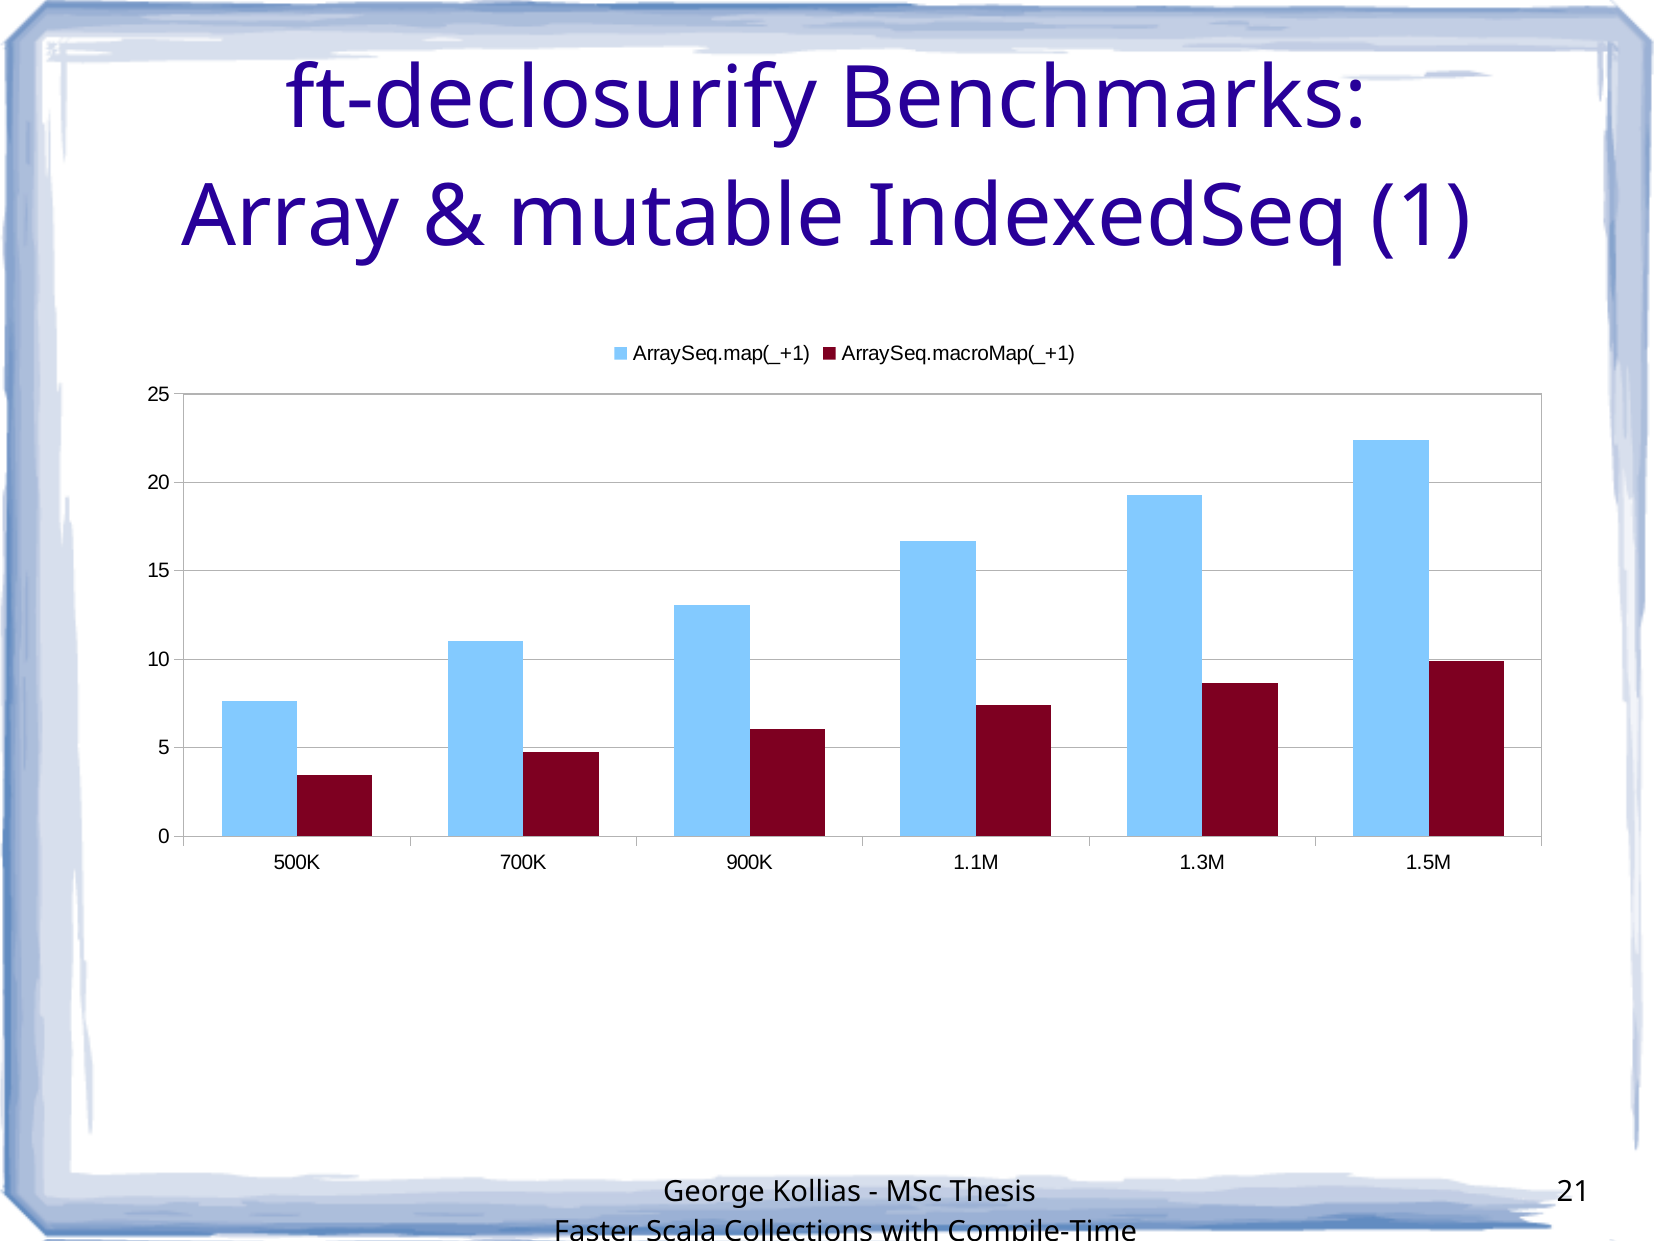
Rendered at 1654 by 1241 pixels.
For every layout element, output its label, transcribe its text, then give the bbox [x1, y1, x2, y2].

picture [1015, 1227, 1024, 1239]
picture [827, 1227, 836, 1239]
picture [1124, 1227, 1132, 1232]
chart [118, 324, 1571, 818]
picture [680, 1233, 687, 1239]
picture [969, 1227, 978, 1239]
picture [704, 1233, 711, 1239]
picture [779, 1227, 787, 1232]
picture [846, 1227, 854, 1241]
picture [1108, 1227, 1115, 1241]
picture [888, 1228, 895, 1241]
picture [0, 0, 1654, 1241]
picture [1098, 1227, 1105, 1241]
picture [614, 1227, 622, 1232]
picture [998, 1227, 1005, 1241]
picture [573, 1233, 580, 1239]
picture [1047, 1227, 1055, 1232]
picture [988, 1227, 995, 1241]
picture [746, 1227, 755, 1239]
picture [926, 1227, 934, 1241]
title ft-declosurify Benchmarks: Array & mutable IndexedSeq (1) [82, 49, 1571, 257]
